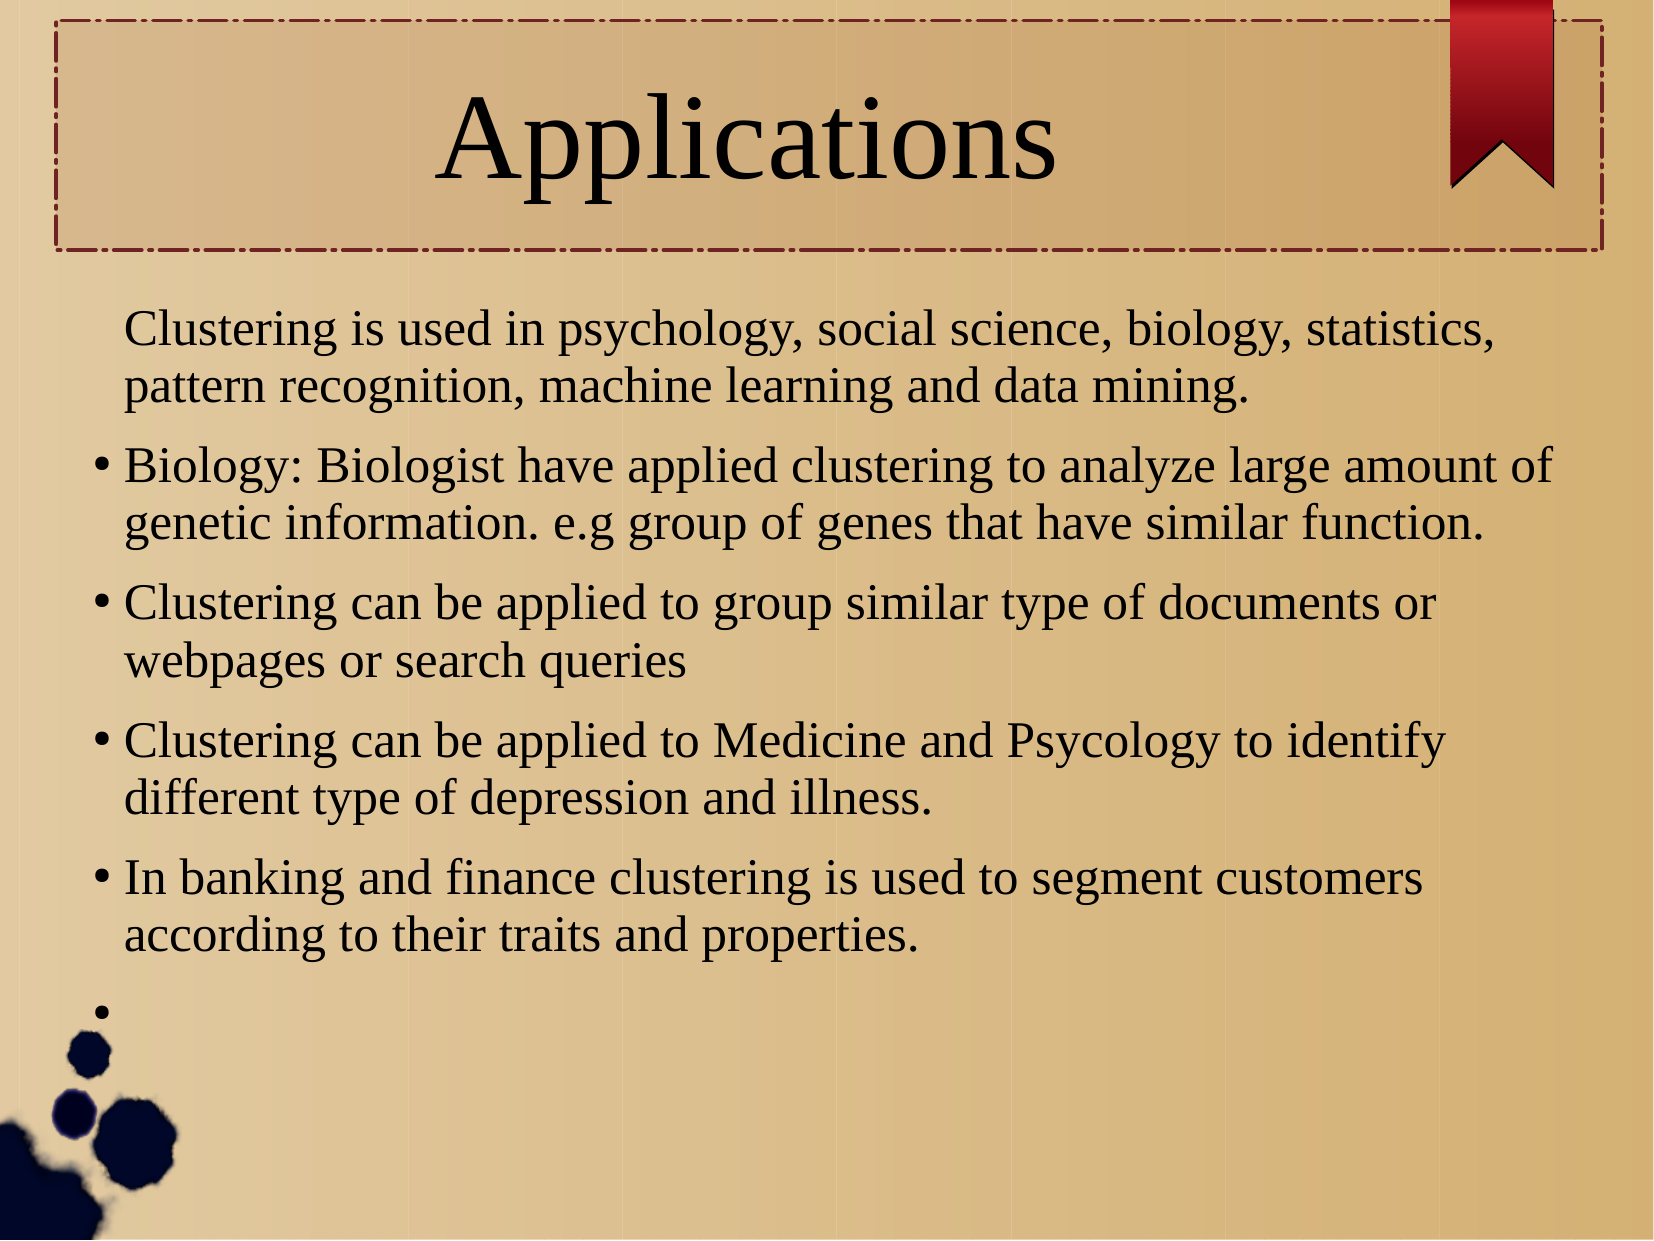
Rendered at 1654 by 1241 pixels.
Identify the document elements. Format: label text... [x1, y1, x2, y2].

list Clustering is used in psychology, social science, biology, statistics, pattern recognition, machine learning and data mining. Biology: Biologist have applied clustering to analyze large amount of genetic information. e.g group of genes that have similar function. Clustering can be applied to group similar type of documents or webpages or search queries Clustering can be applied to Medicine and Psycology to identify different type of depression and illness. In banking and finance clustering is used to segment customers according to their traits and properties. [82, 299, 1571, 1019]
title Applications [82, 47, 1412, 229]
